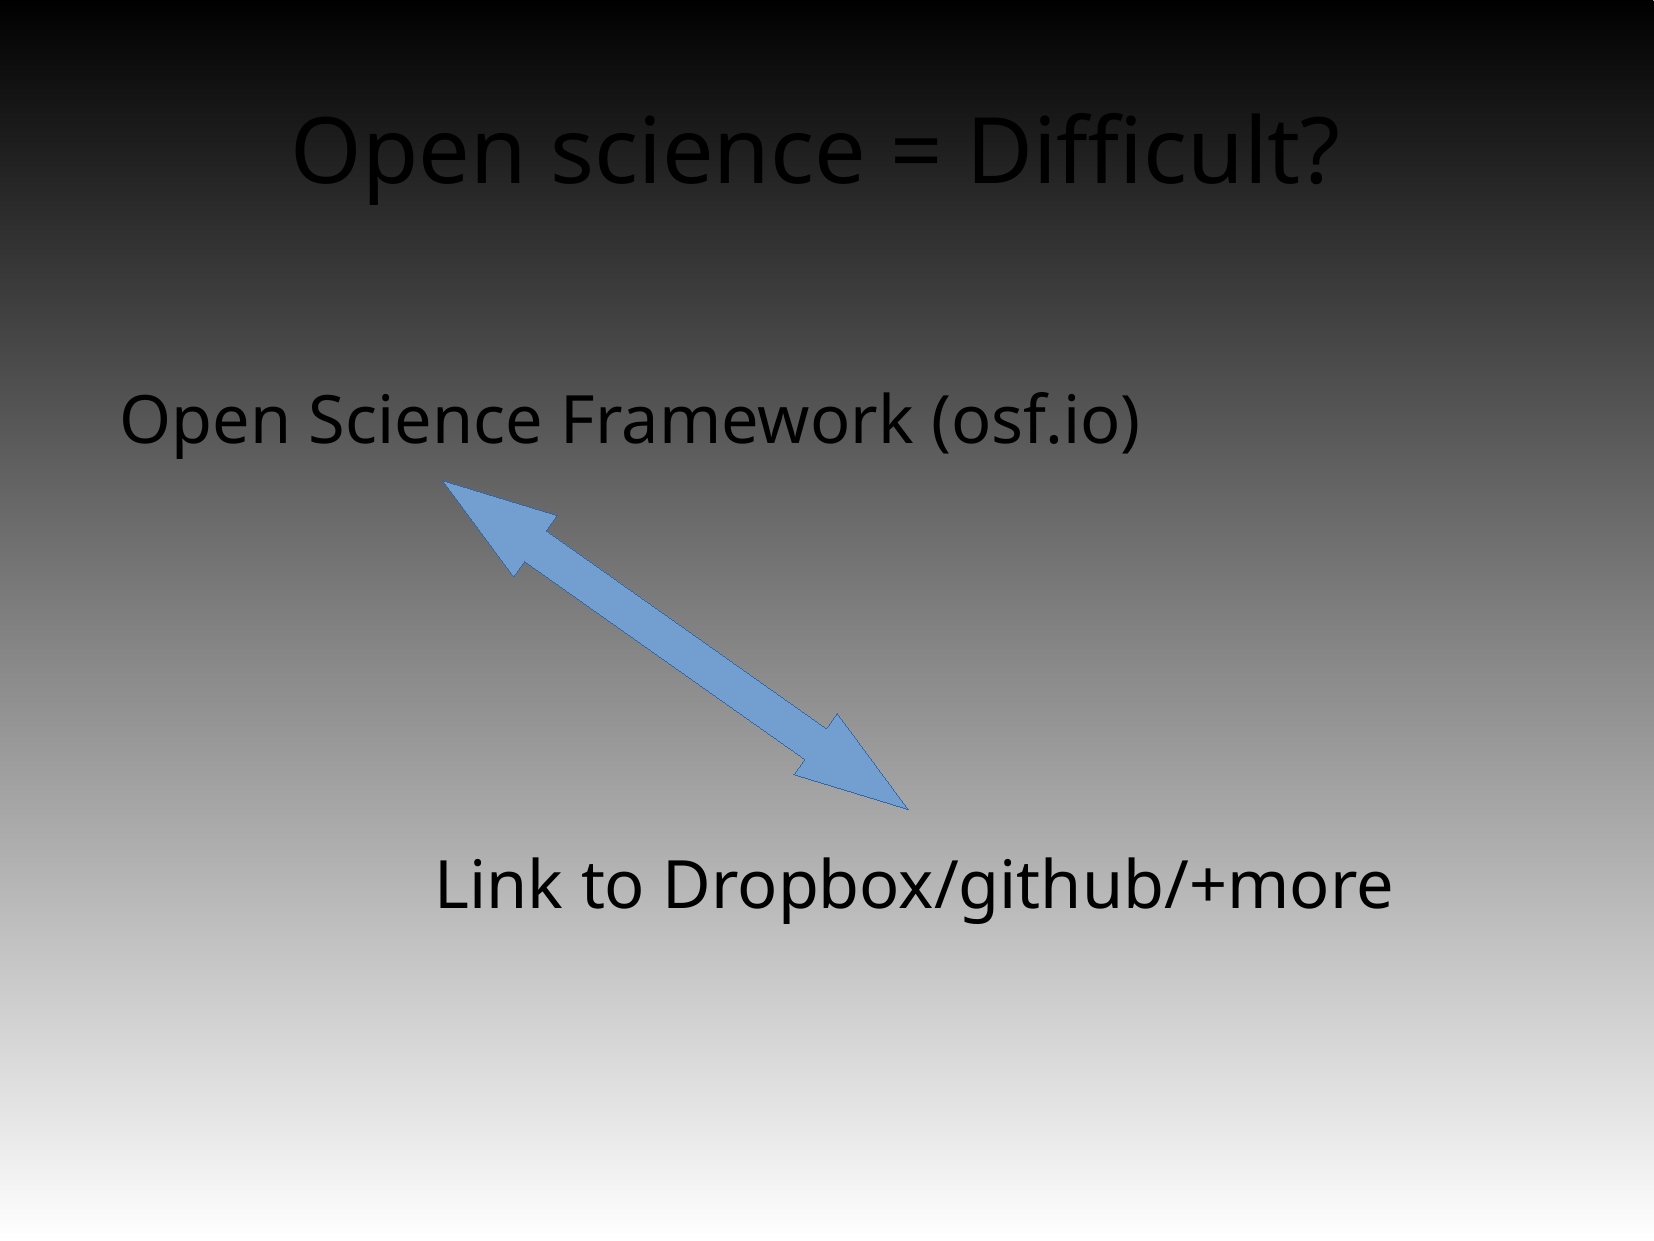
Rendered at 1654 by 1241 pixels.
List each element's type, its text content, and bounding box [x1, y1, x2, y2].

title Open science = Difficult? [71, 45, 1561, 253]
text_box [442, 480, 909, 810]
text_box Open Science Framework (osf.io) [105, 365, 1351, 541]
text_box Link to Dropbox/github/+more [420, 830, 1654, 1006]
